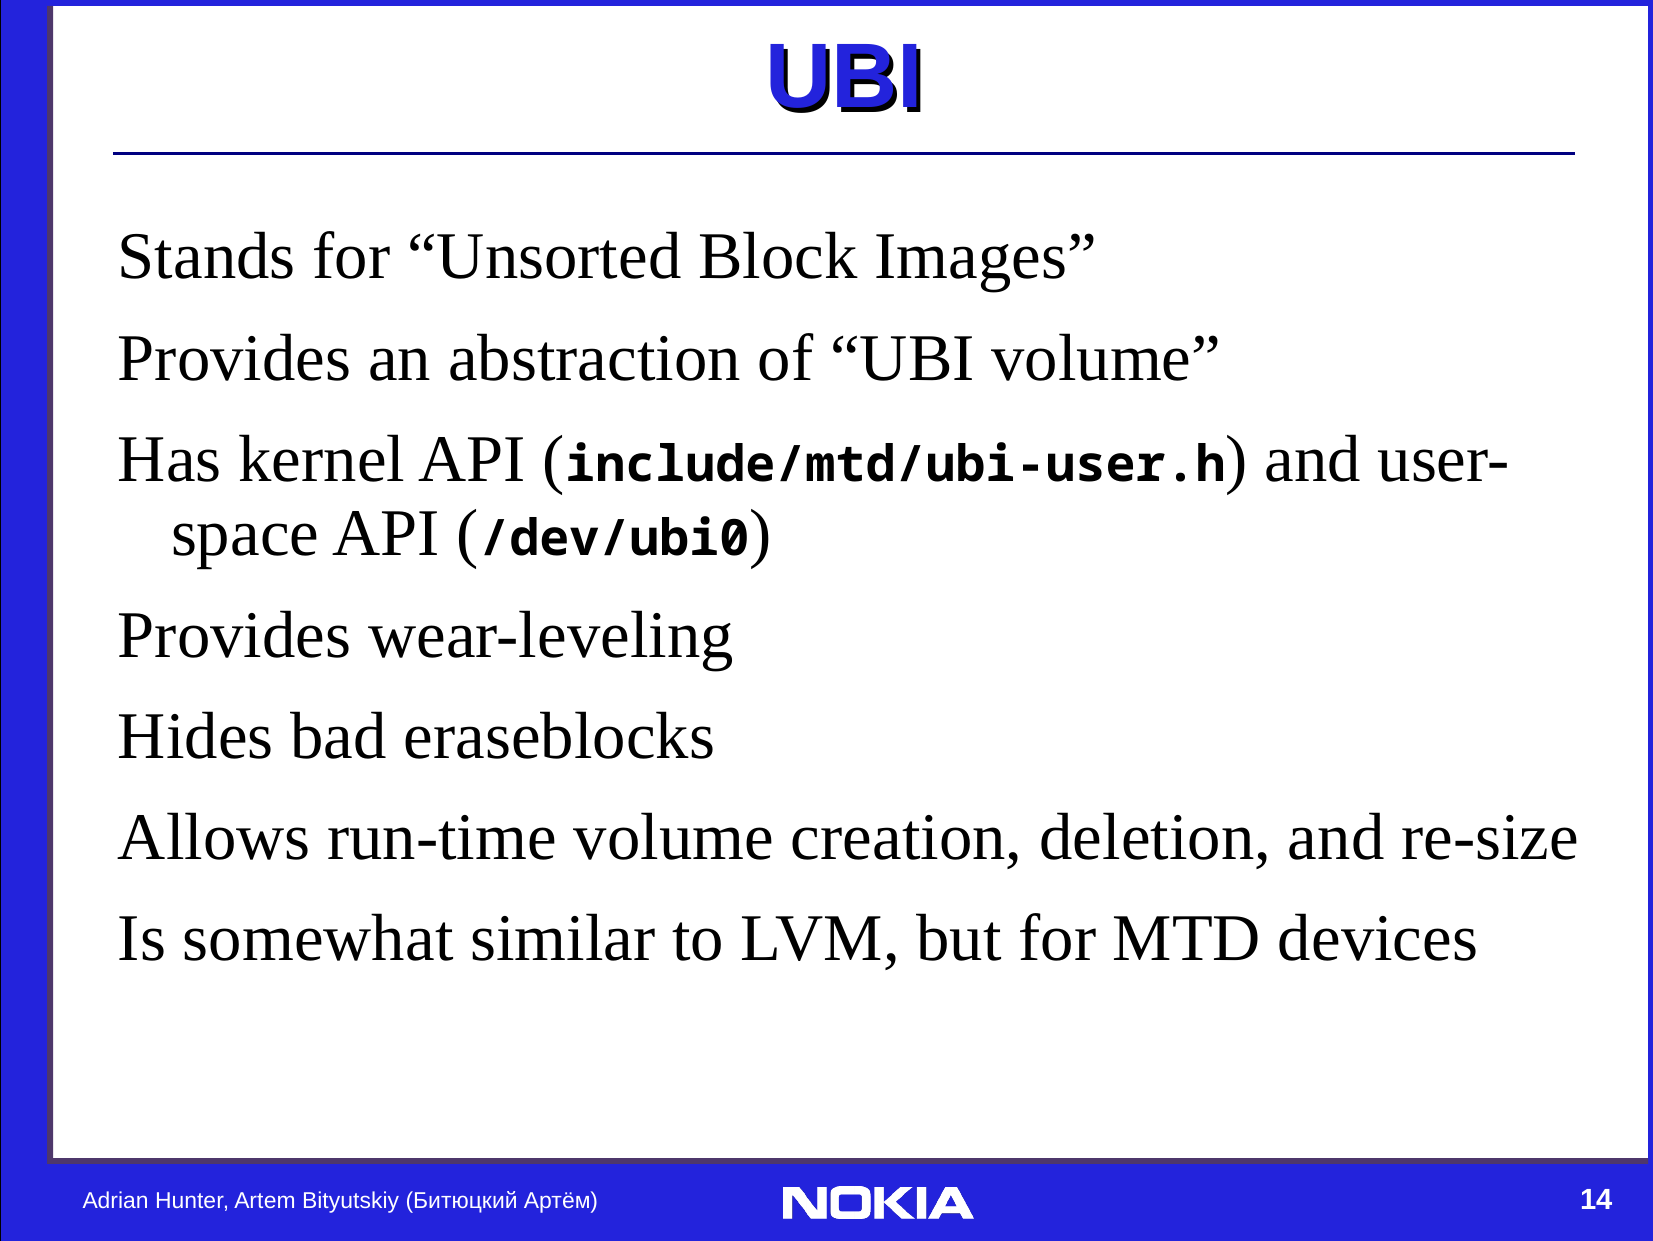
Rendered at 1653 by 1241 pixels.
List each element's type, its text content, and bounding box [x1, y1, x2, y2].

list Stands for “Unsorted Block Images” Provides an abstraction of “UBI volume” Has kernel API (include/mtd/ubi-user.h) and user-space API (/dev/ubi0) Provides wear-leveling Hides bad eraseblocks Allows run-time volume creation, deletion, and re-size Is somewhat similar to LVM, but for MTD devices [100, 219, 1588, 1110]
title UBI [100, 2, 1588, 151]
picture [783, 1186, 974, 1219]
